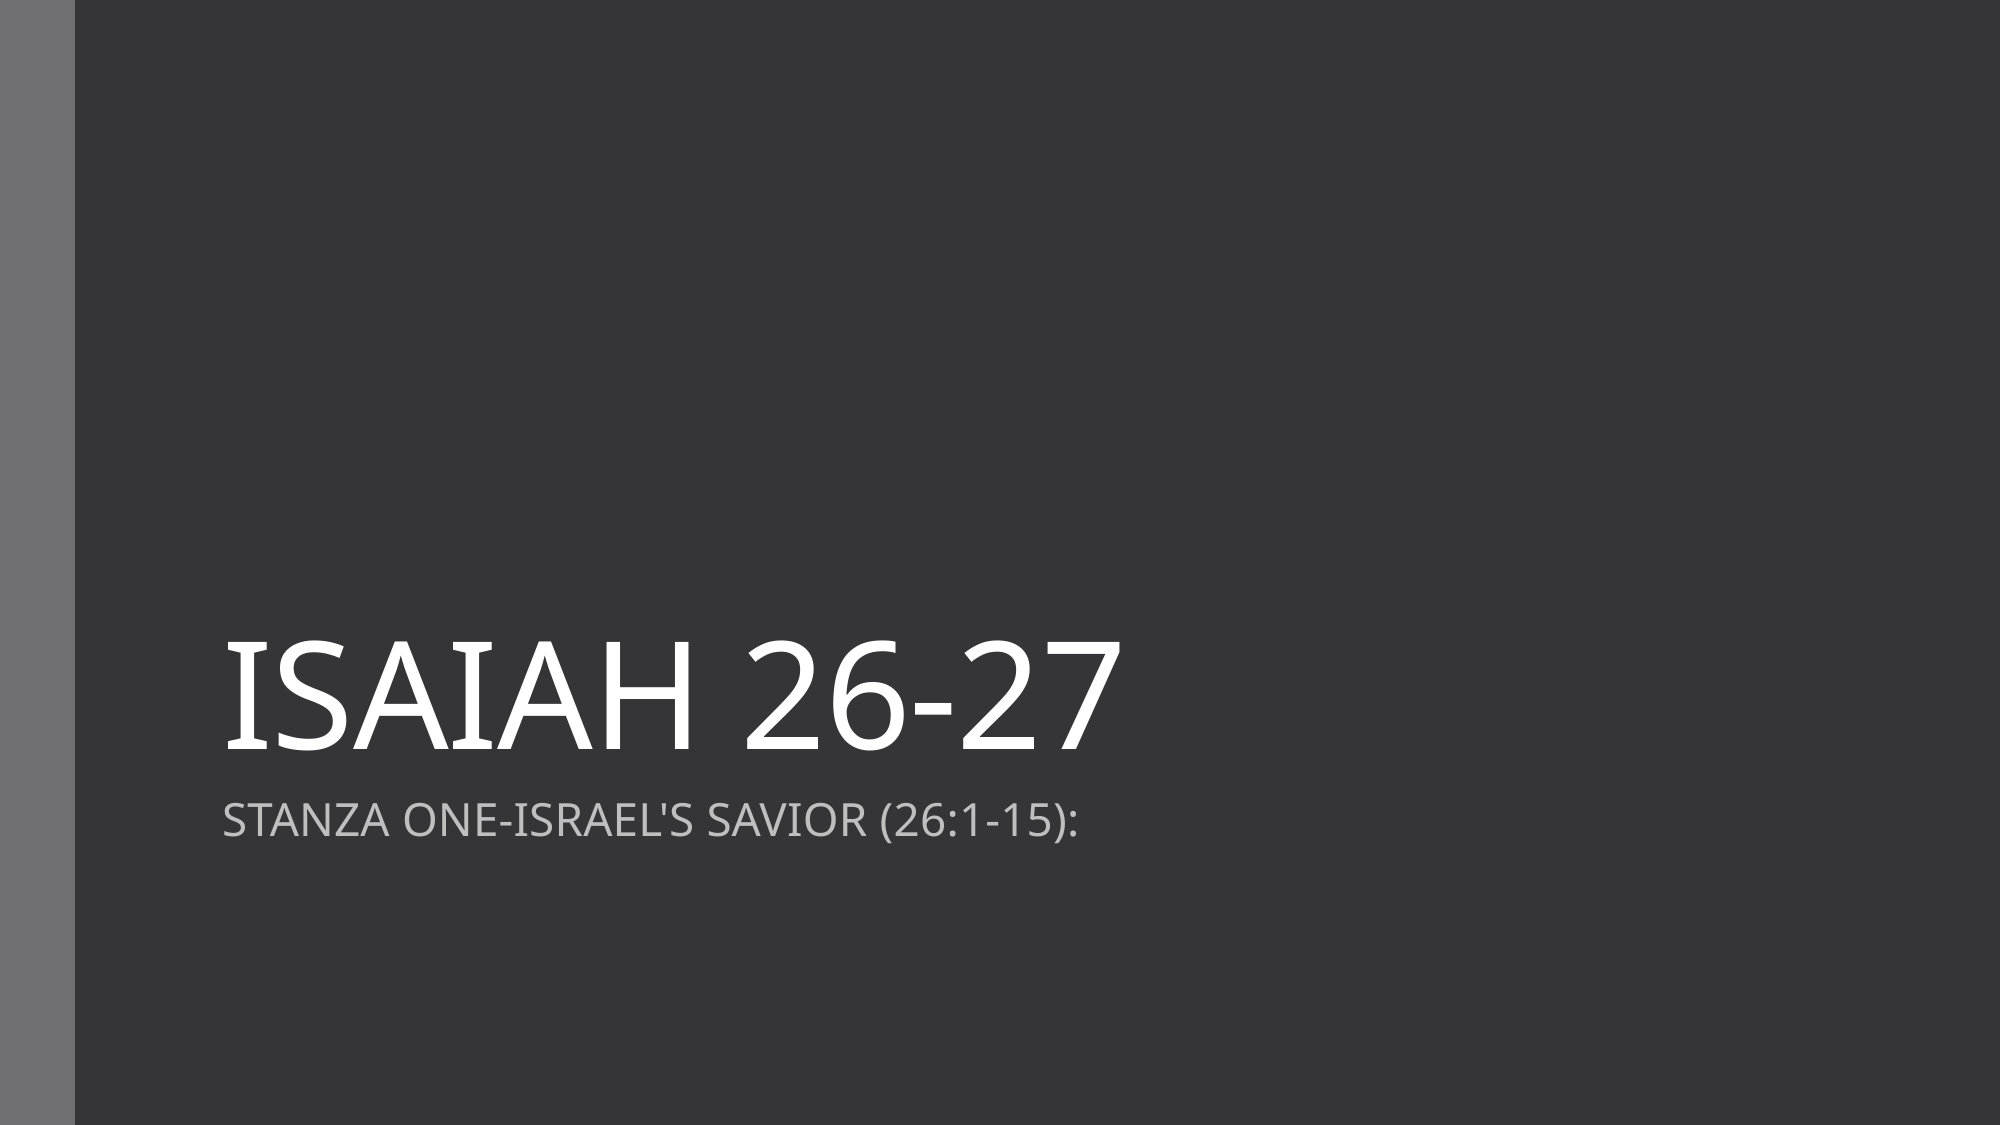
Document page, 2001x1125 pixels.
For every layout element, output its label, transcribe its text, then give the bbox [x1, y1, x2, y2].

subtitle STANZA ONE-ISRAEL'S SAVIOR (26:1-15): [206, 787, 1752, 1066]
title ISAIAH 26-27 [206, 124, 1752, 787]
